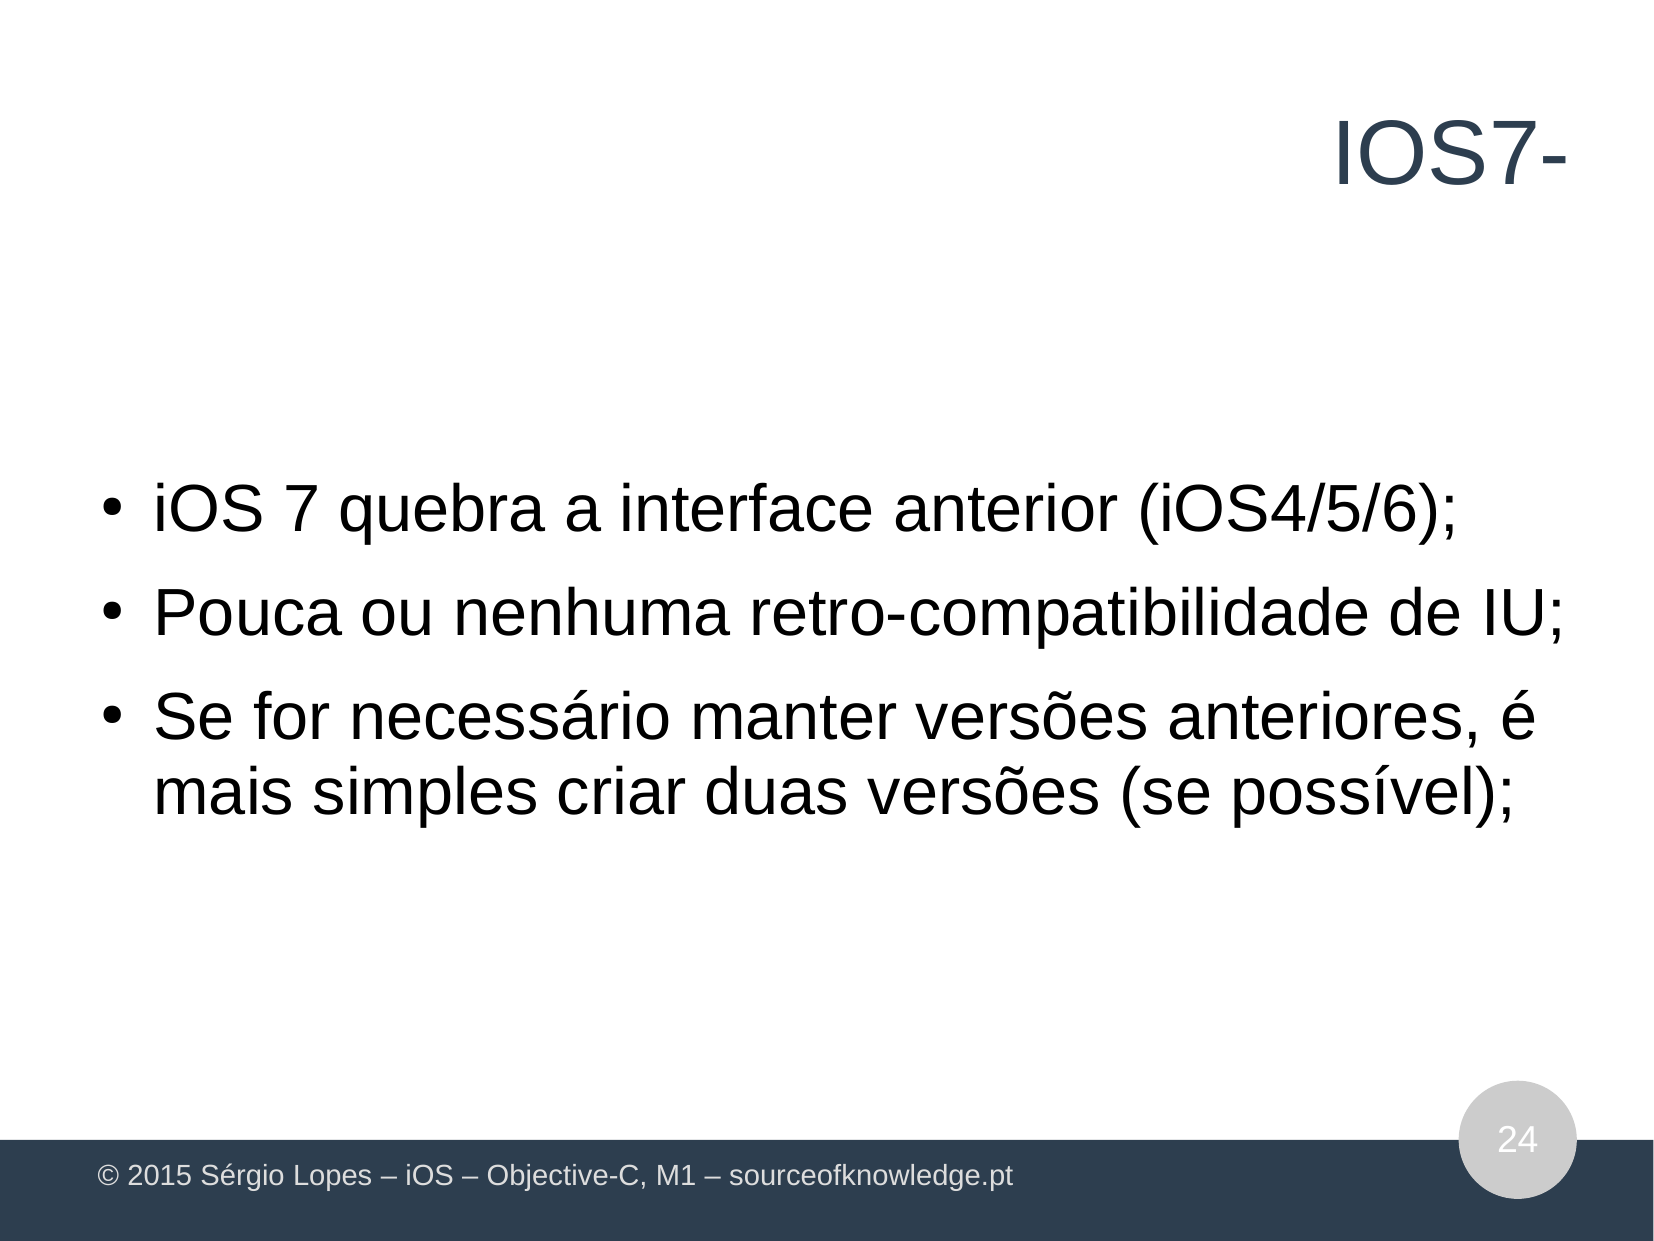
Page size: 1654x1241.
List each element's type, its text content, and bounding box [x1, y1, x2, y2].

text_box © 2015 Sérgio Lopes – iOS – Objective-C, M1 – sourceofknowledge.pt [82, 1151, 1026, 1199]
text_box [0, 1139, 1654, 1241]
list iOS 7 quebra a interface anterior (iOS4/5/6); Pouca ou nenhuma retro-compatibilidade de IU; Se for necessário manter versões anteriores, é mais simples criar duas versões (se possível); [82, 290, 1571, 1010]
text_box 24 [1458, 1080, 1577, 1199]
title IOS7- [82, 49, 1571, 257]
